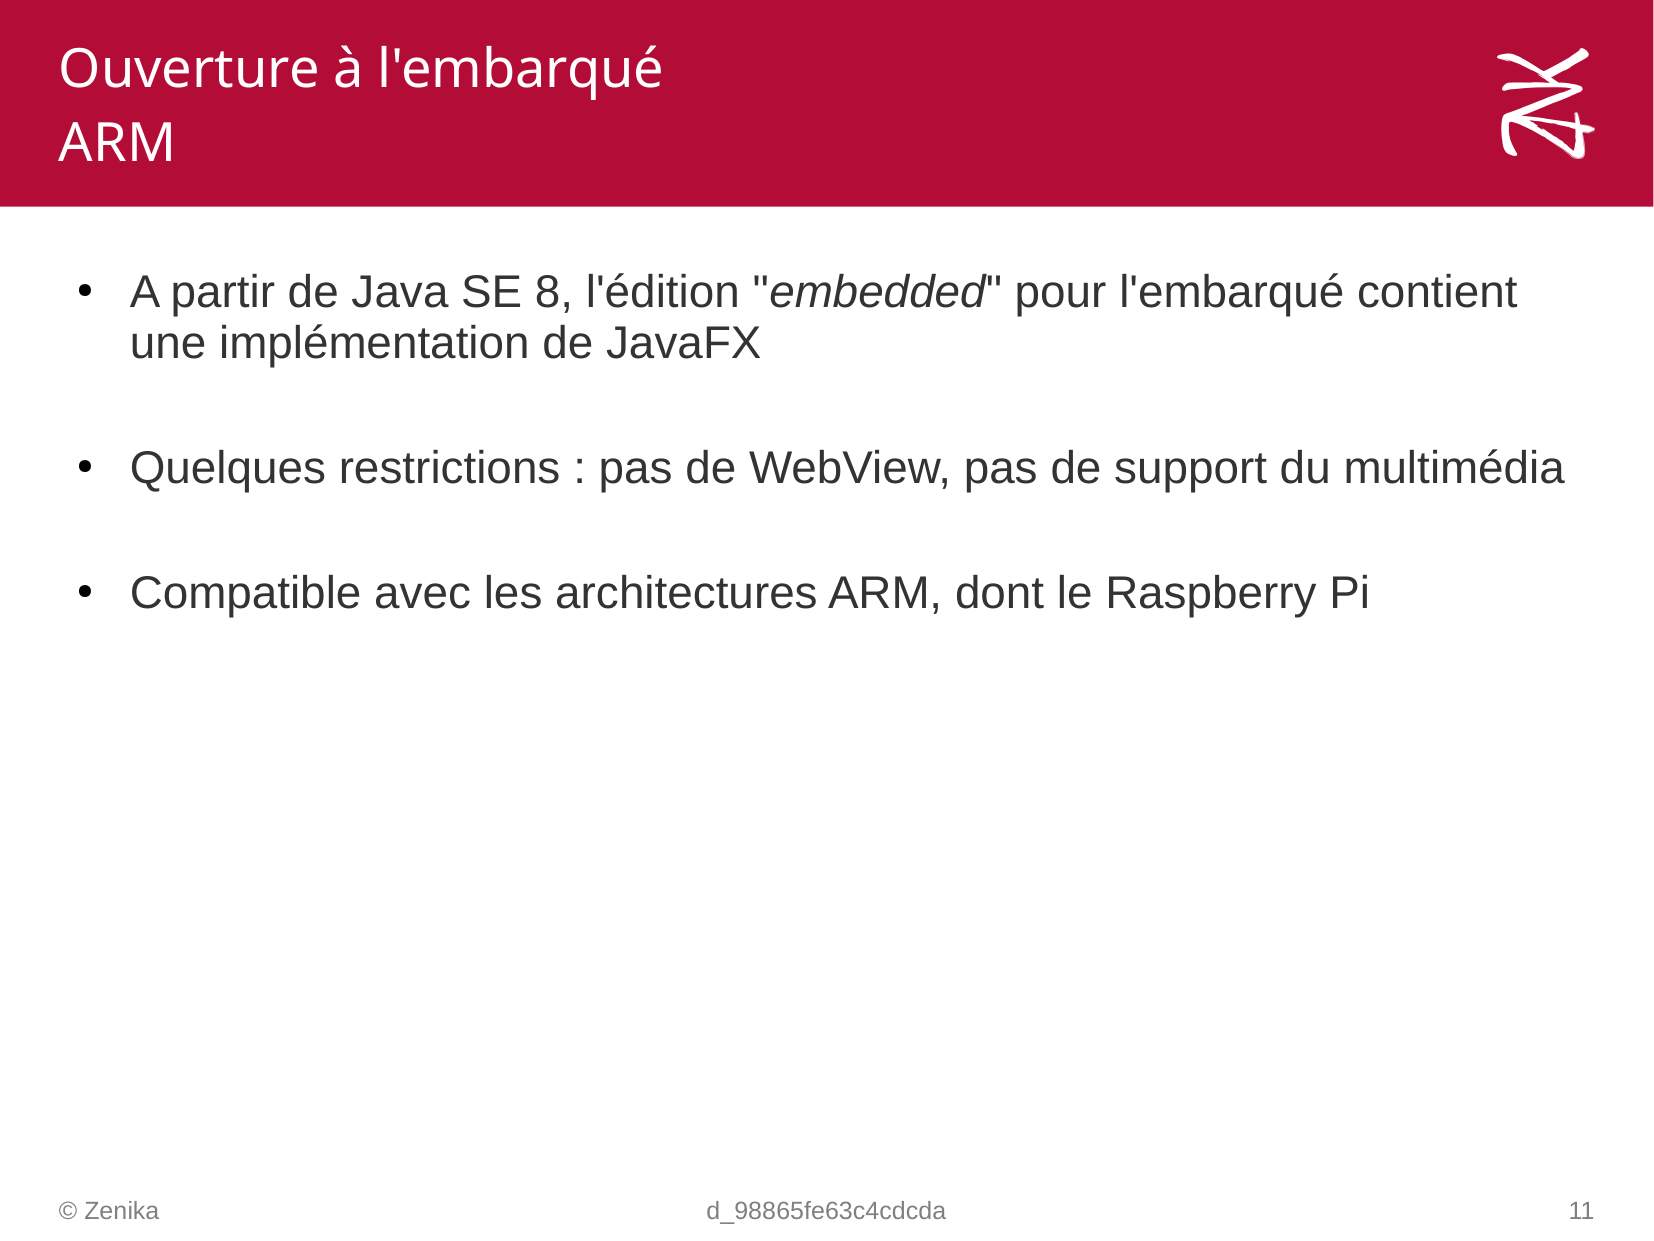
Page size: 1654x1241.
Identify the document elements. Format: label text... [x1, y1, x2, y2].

title Ouverture à l'embarqué ARM [59, 29, 1595, 178]
list A partir de Java SE 8, l'édition "embedded" pour l'embarqué contient une implémentation de JavaFX Quelques restrictions : pas de WebView, pas de support du multimédia Compatible avec les architectures ARM, dont le Raspberry Pi [59, 265, 1595, 1182]
